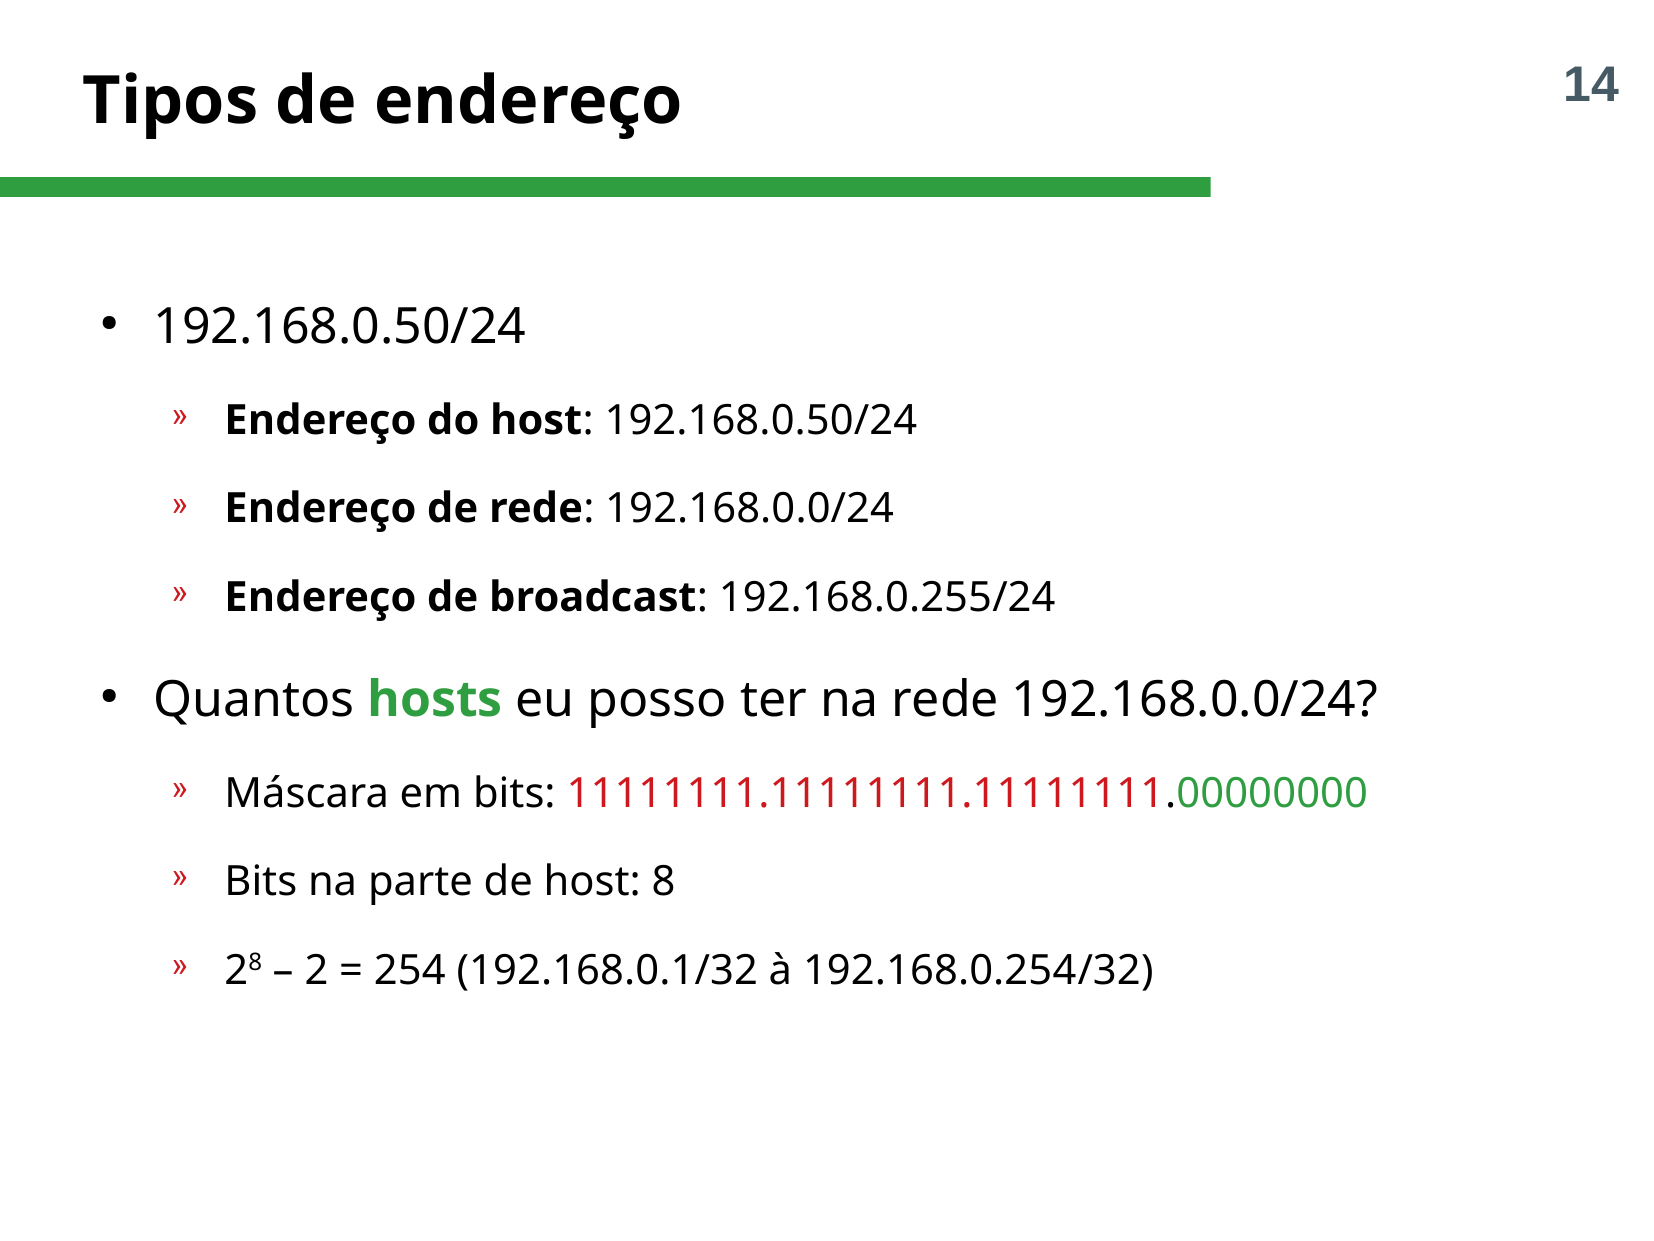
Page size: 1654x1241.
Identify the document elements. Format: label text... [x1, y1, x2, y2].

list 192.168.0.50/24 Endereço do host: 192.168.0.50/24 Endereço de rede: 192.168.0.0/24 Endereço de broadcast: 192.168.0.255/24 Quantos hosts eu posso ter na rede 192.168.0.0/24? Máscara em bits: 11111111.11111111.11111111.00000000 Bits na parte de host: 8 28 – 2 = 254 (192.168.0.1/32 à 192.168.0.254/32) [82, 290, 1571, 1211]
title Tipos de endereço [82, 0, 1152, 202]
